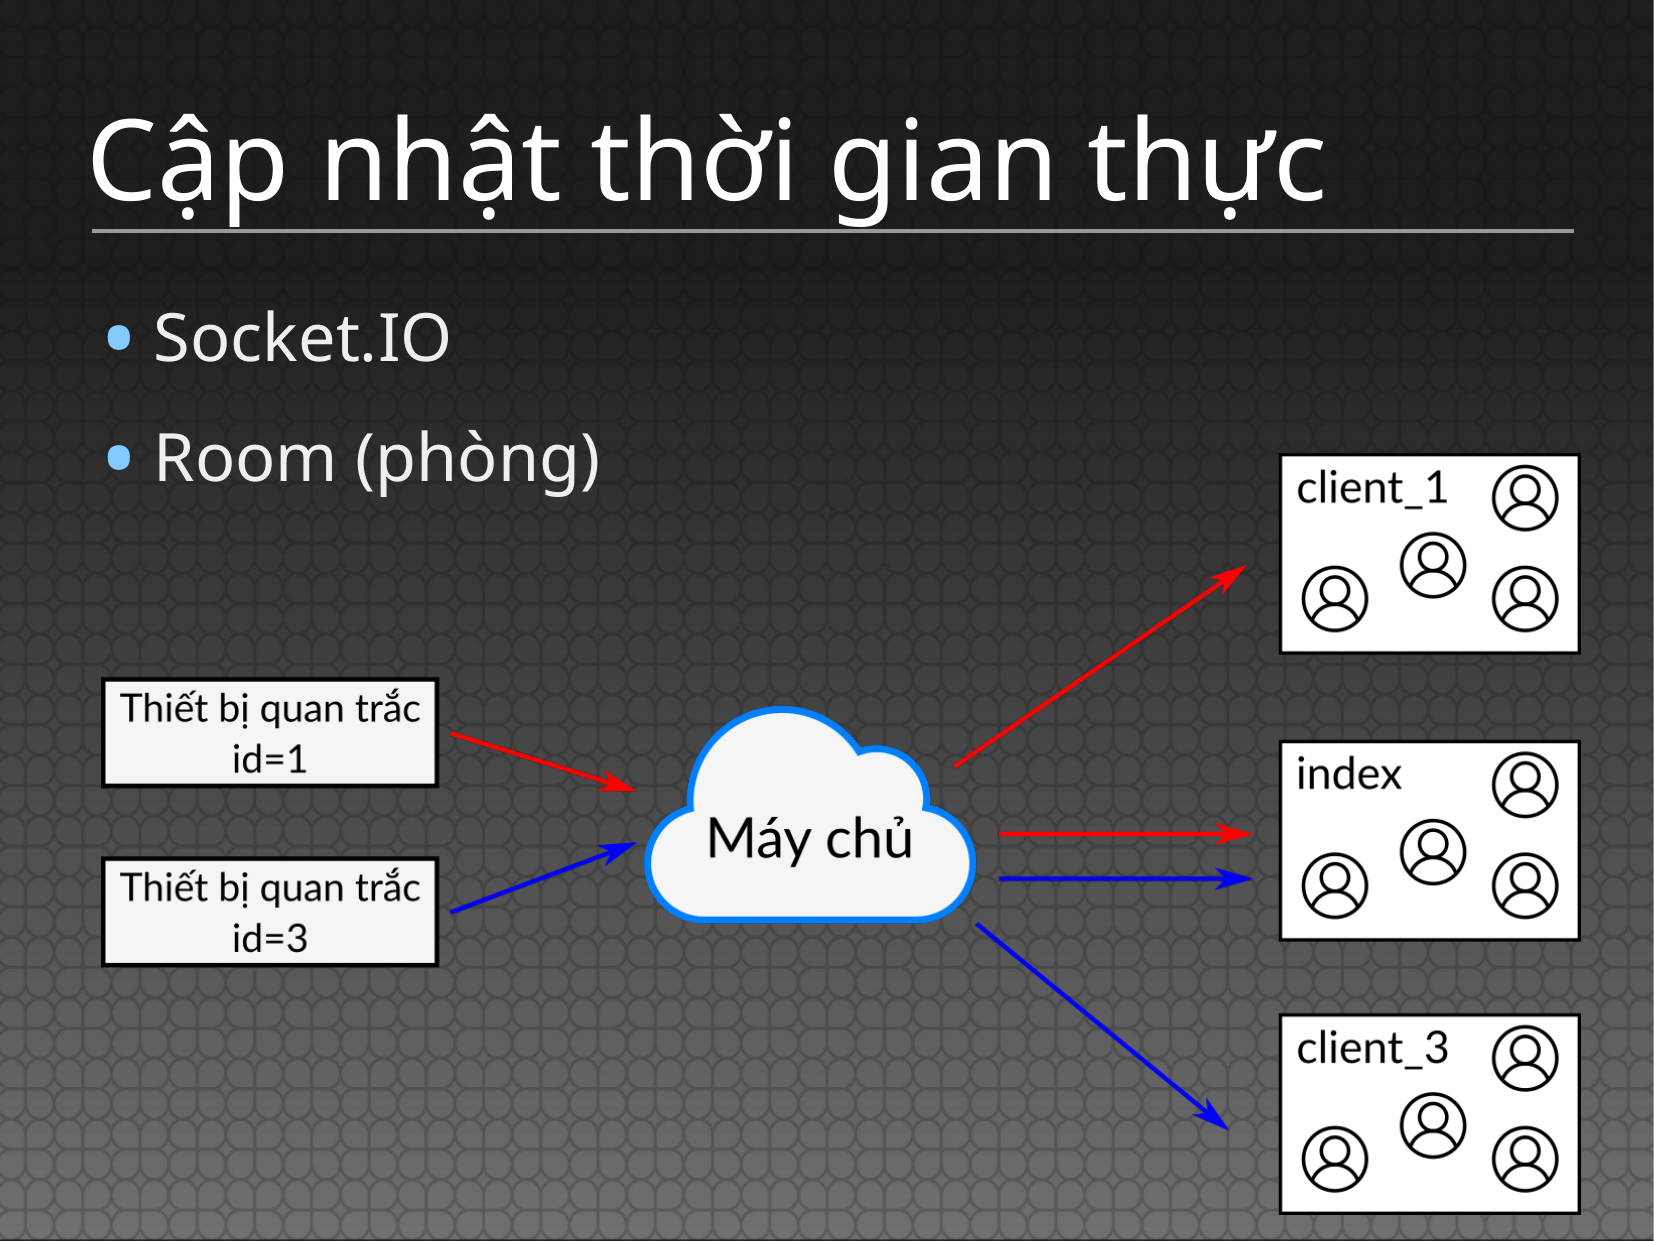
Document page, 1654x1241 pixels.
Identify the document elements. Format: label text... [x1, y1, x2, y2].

list Socket.IO Room (phòng) [82, 290, 1571, 1010]
title Cập nhật thời gian thực [86, 88, 1576, 226]
picture [0, 0, 1654, 1241]
